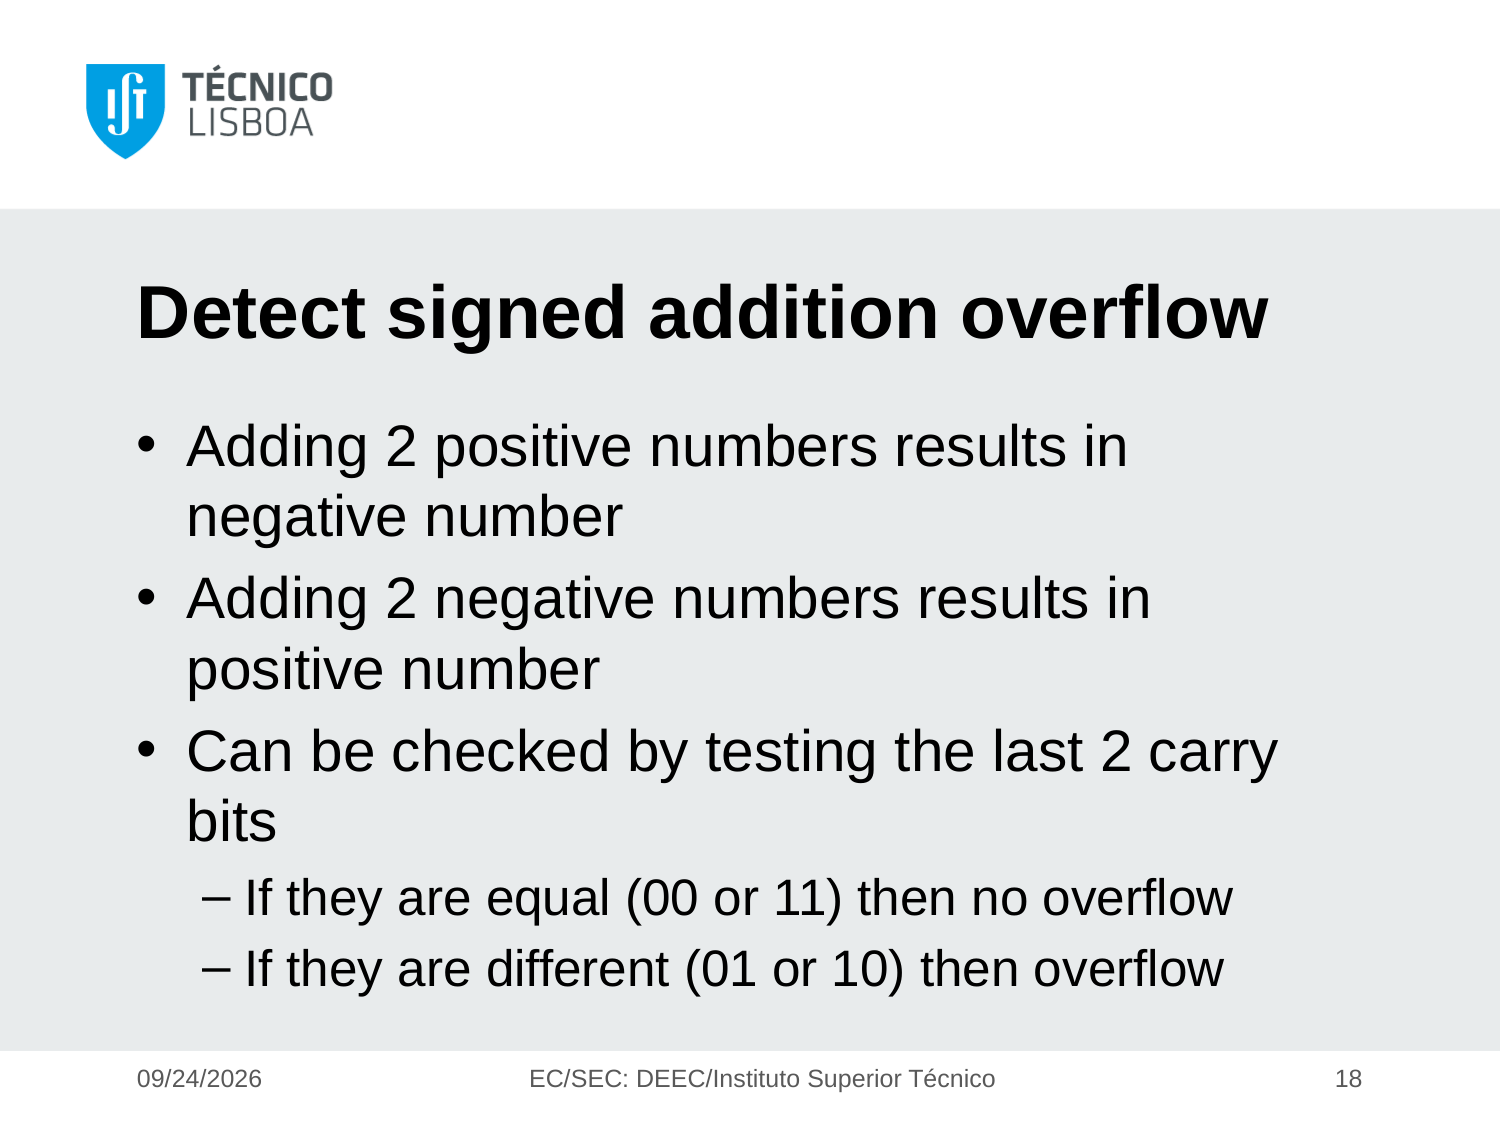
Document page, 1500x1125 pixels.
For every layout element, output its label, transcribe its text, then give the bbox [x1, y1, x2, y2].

list Adding 2 positive numbers results in negative number Adding 2 negative numbers results in positive number Can be checked by testing the last 2 carry bits If they are equal (00 or 11) then no overflow If they are different (01 or 10) then overflow [121, 400, 1378, 1005]
slide_number 1 [1077, 1052, 1378, 1103]
slide_number 10/09/2018 [121, 1052, 425, 1103]
title Detect signed addition overflow [121, 237, 1378, 381]
footer EC/SEC: DEEC/Instituto Superior Técnico [512, 1052, 1021, 1103]
picture [0, 0, 1500, 1125]
